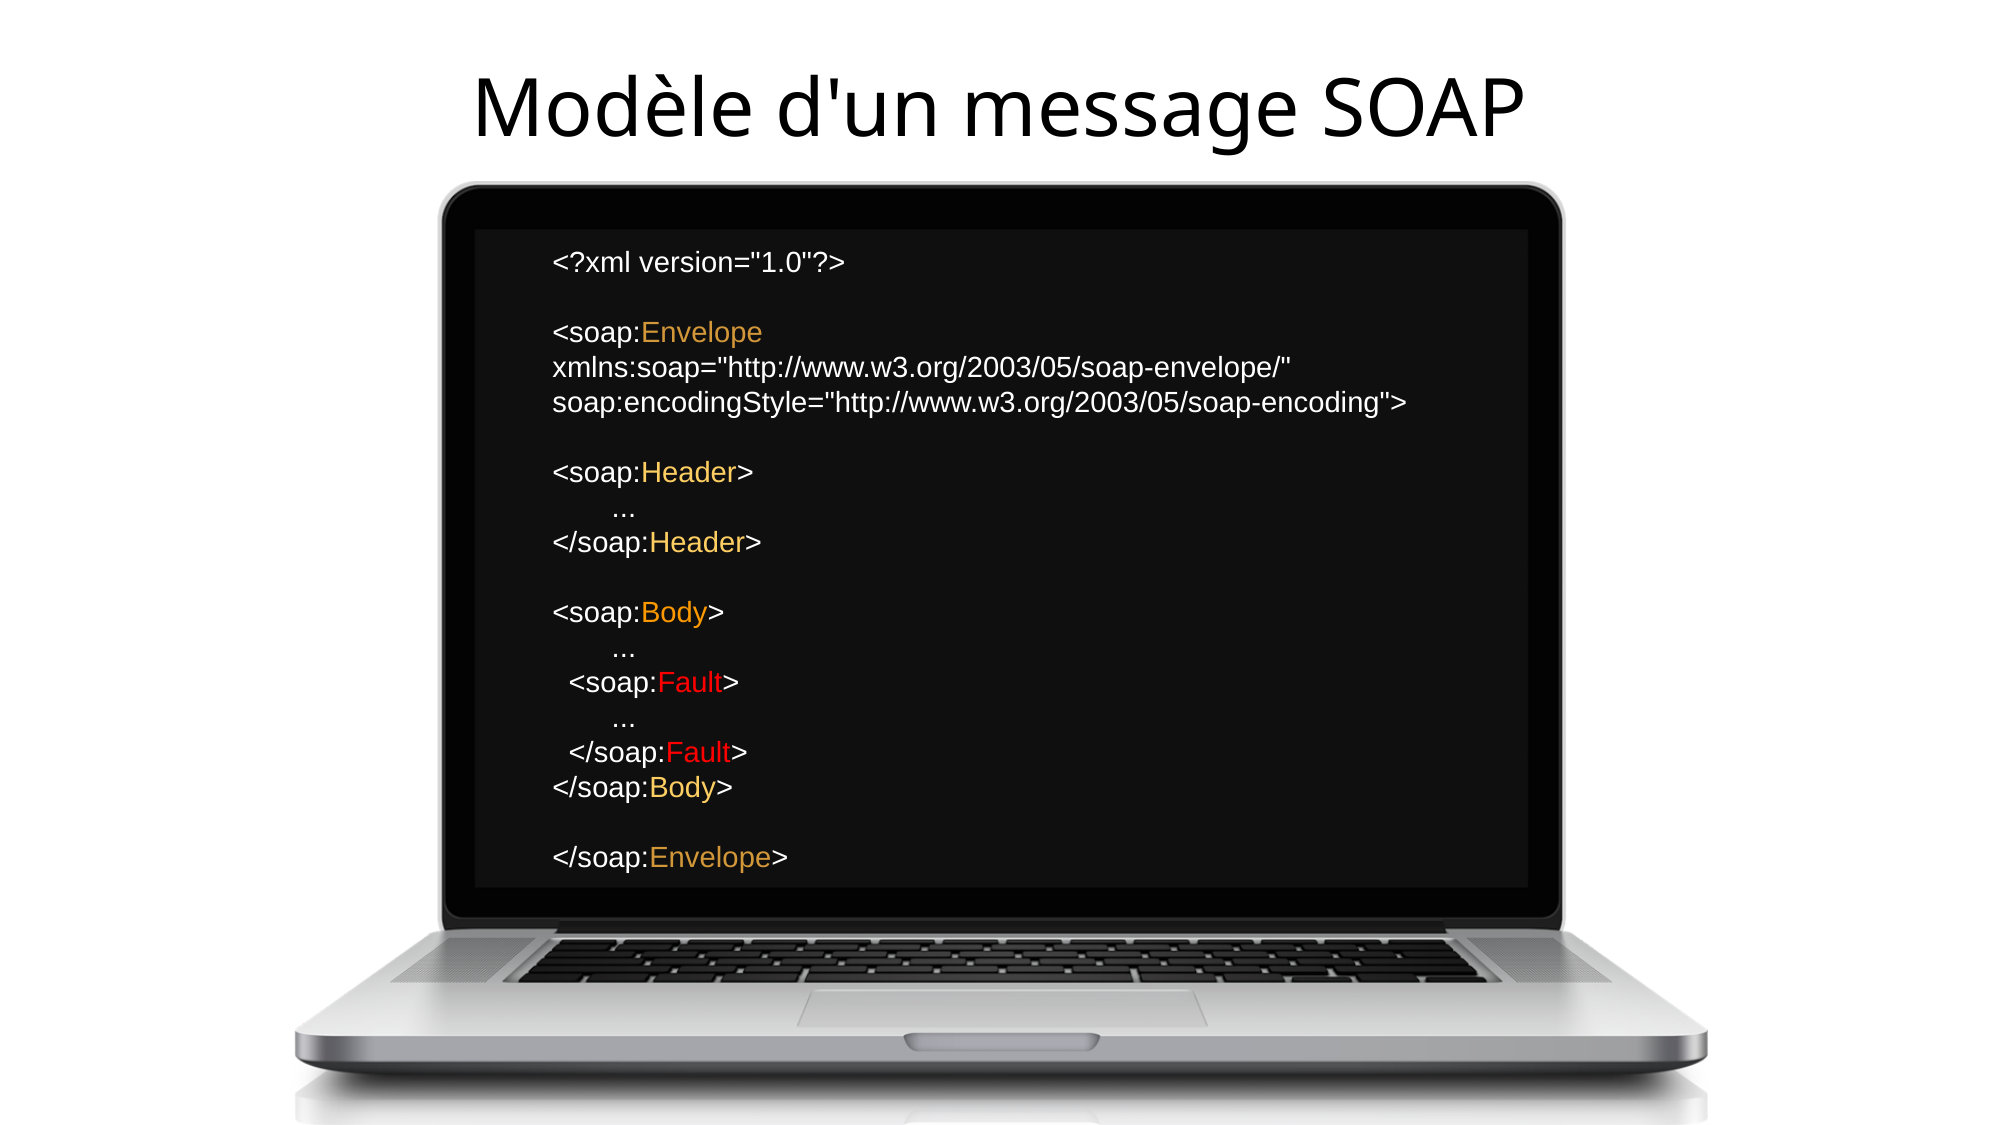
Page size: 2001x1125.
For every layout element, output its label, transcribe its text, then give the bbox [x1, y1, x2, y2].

text_box Modèle d'un message SOAP [137, 59, 1863, 163]
picture [291, 181, 1709, 1125]
text_box <?xml version="1.0"?> <soap:Envelope xmlns:soap="http://www.w3.org/2003/05/soap-envelope/" soap:encodingStyle="http://www.w3.org/2003/05/soap-encoding"> <soap:Header> ... </soap:Header> <soap:Body> ... <soap:Fault> ... </soap:Fault> </soap:Body> </soap:Envelope> [537, 236, 1463, 881]
